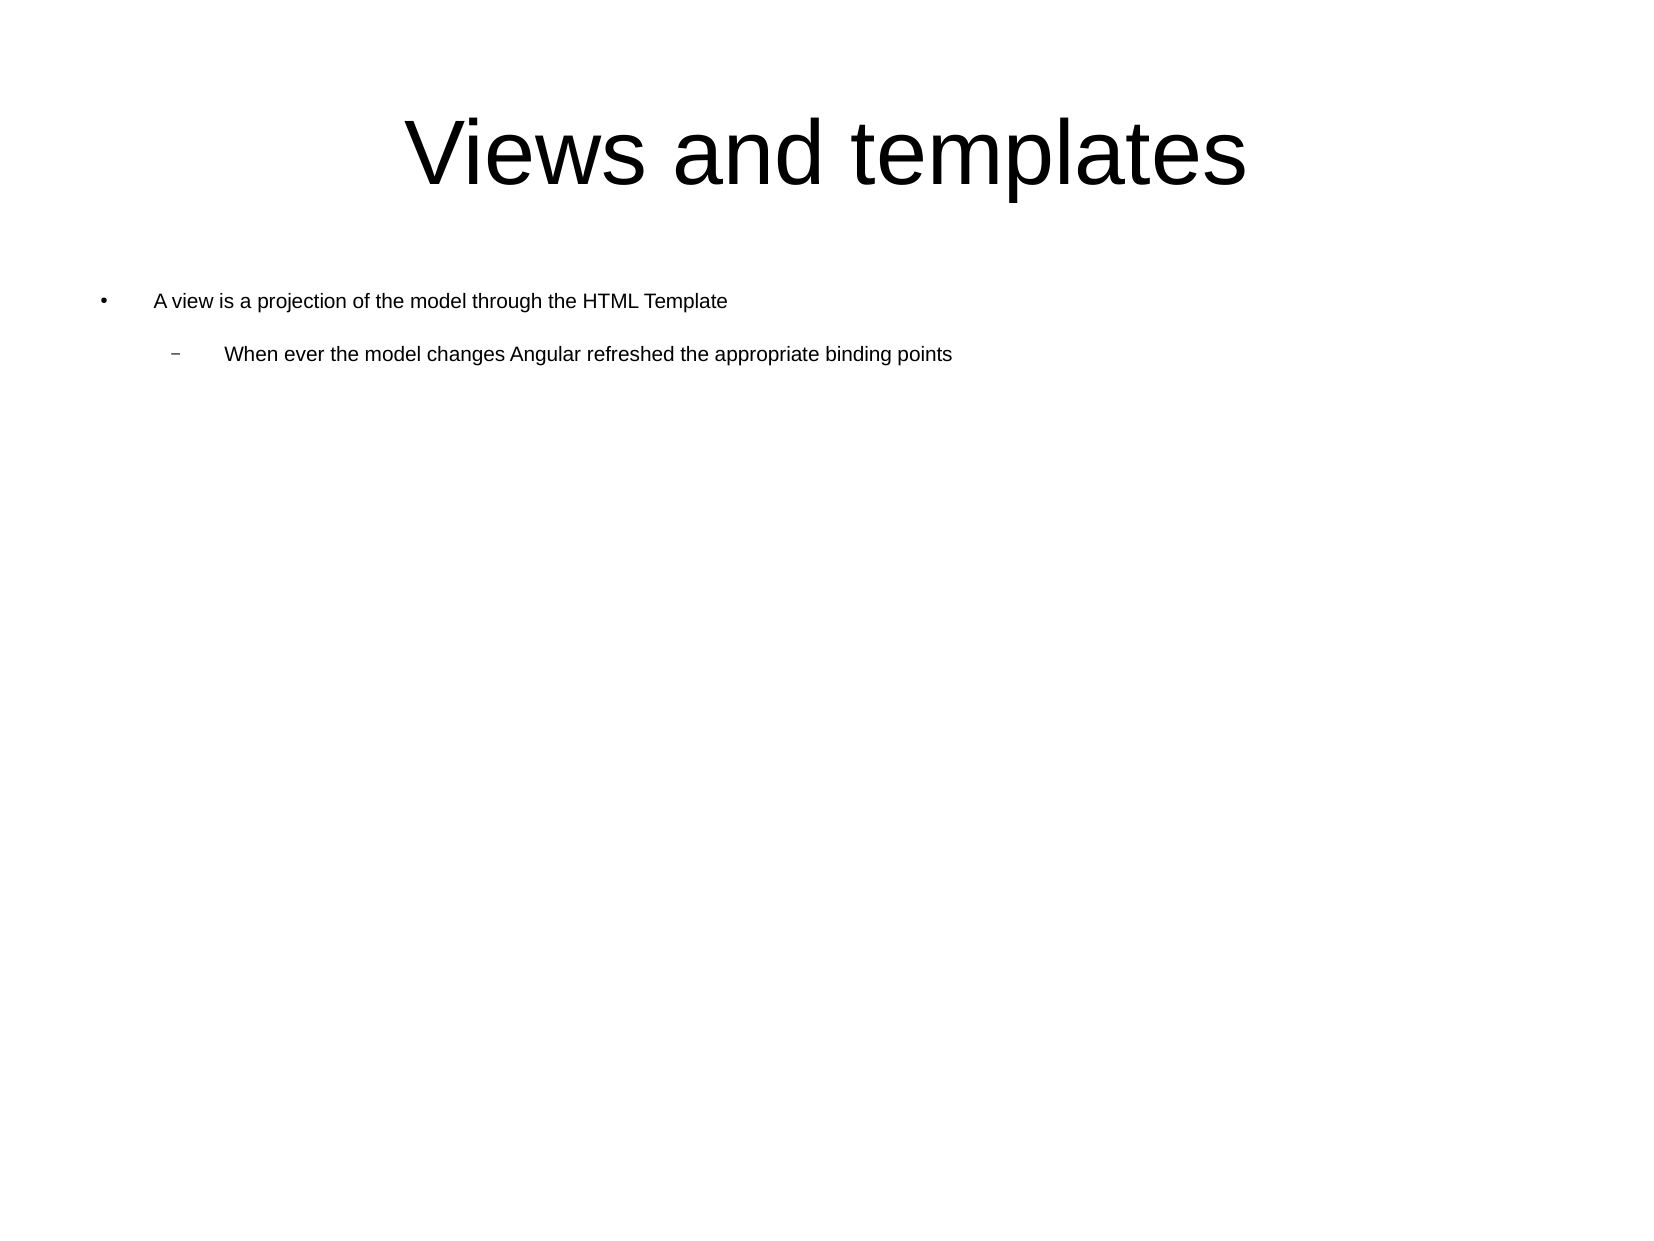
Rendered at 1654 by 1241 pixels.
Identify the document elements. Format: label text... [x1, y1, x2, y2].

list A view is a projection of the model through the HTML Template When ever the model changes Angular refreshed the appropriate binding points [82, 290, 1571, 1010]
title Views and templates [82, 49, 1571, 257]
